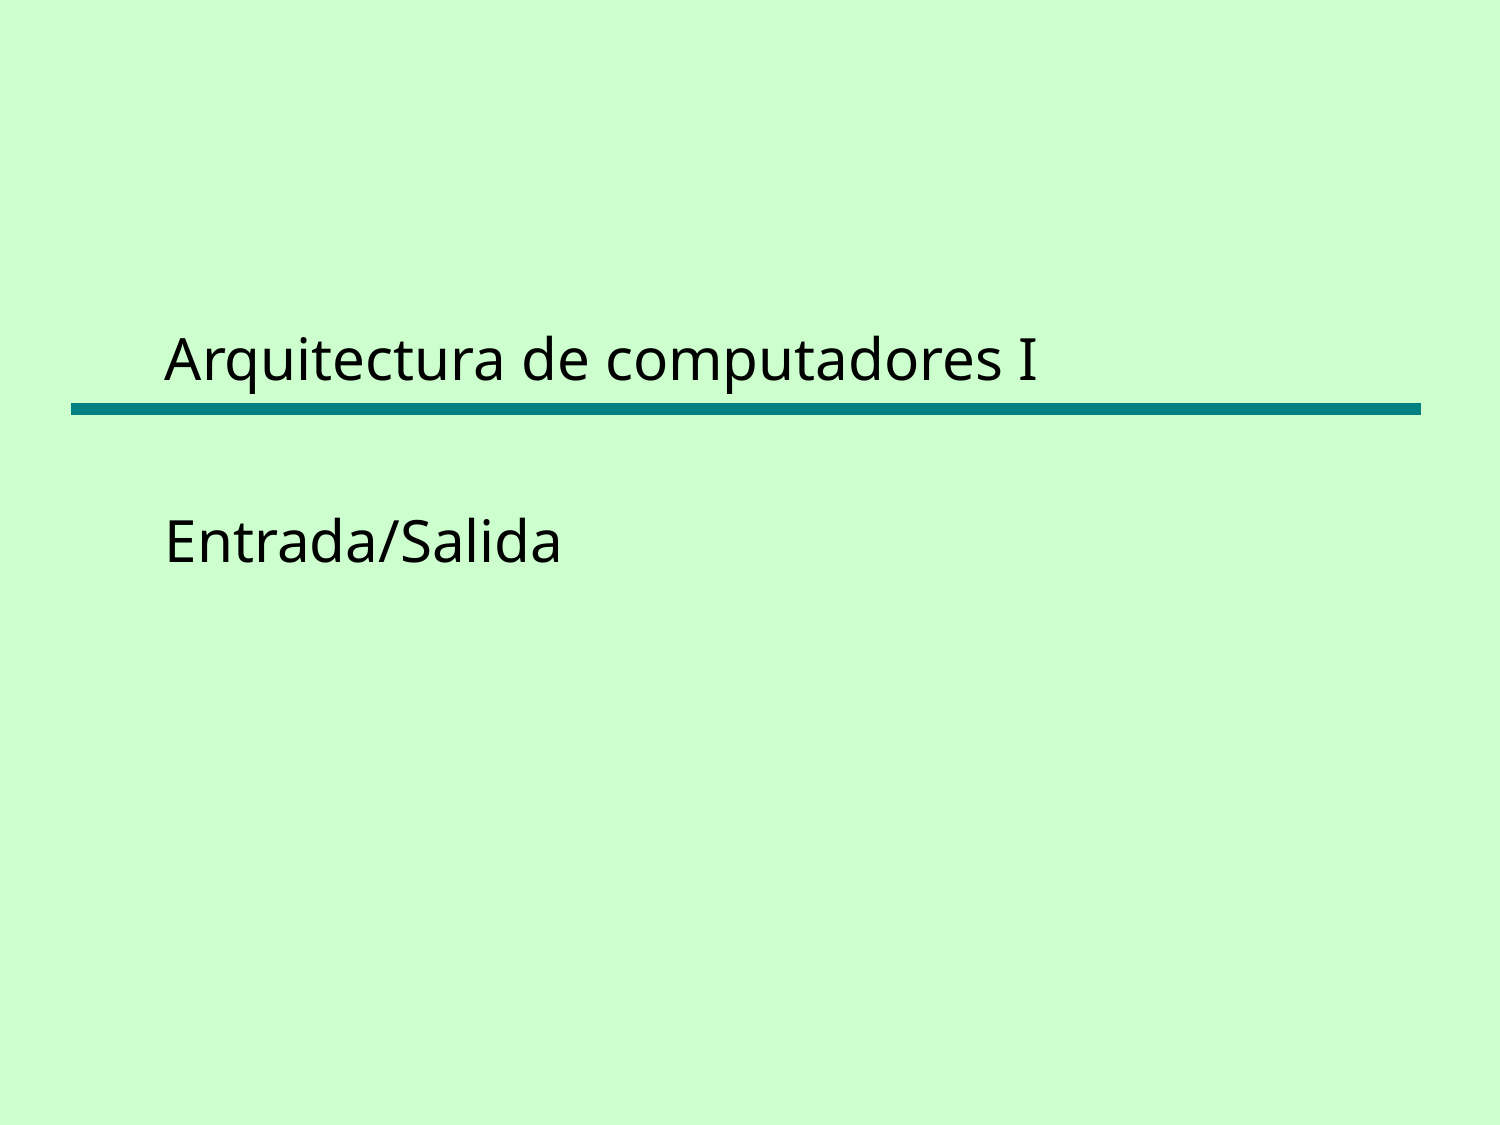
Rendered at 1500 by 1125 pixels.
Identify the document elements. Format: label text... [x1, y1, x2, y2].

title Arquitectura de computadores I [149, 87, 1417, 400]
subtitle Entrada/Salida [150, 496, 1201, 788]
